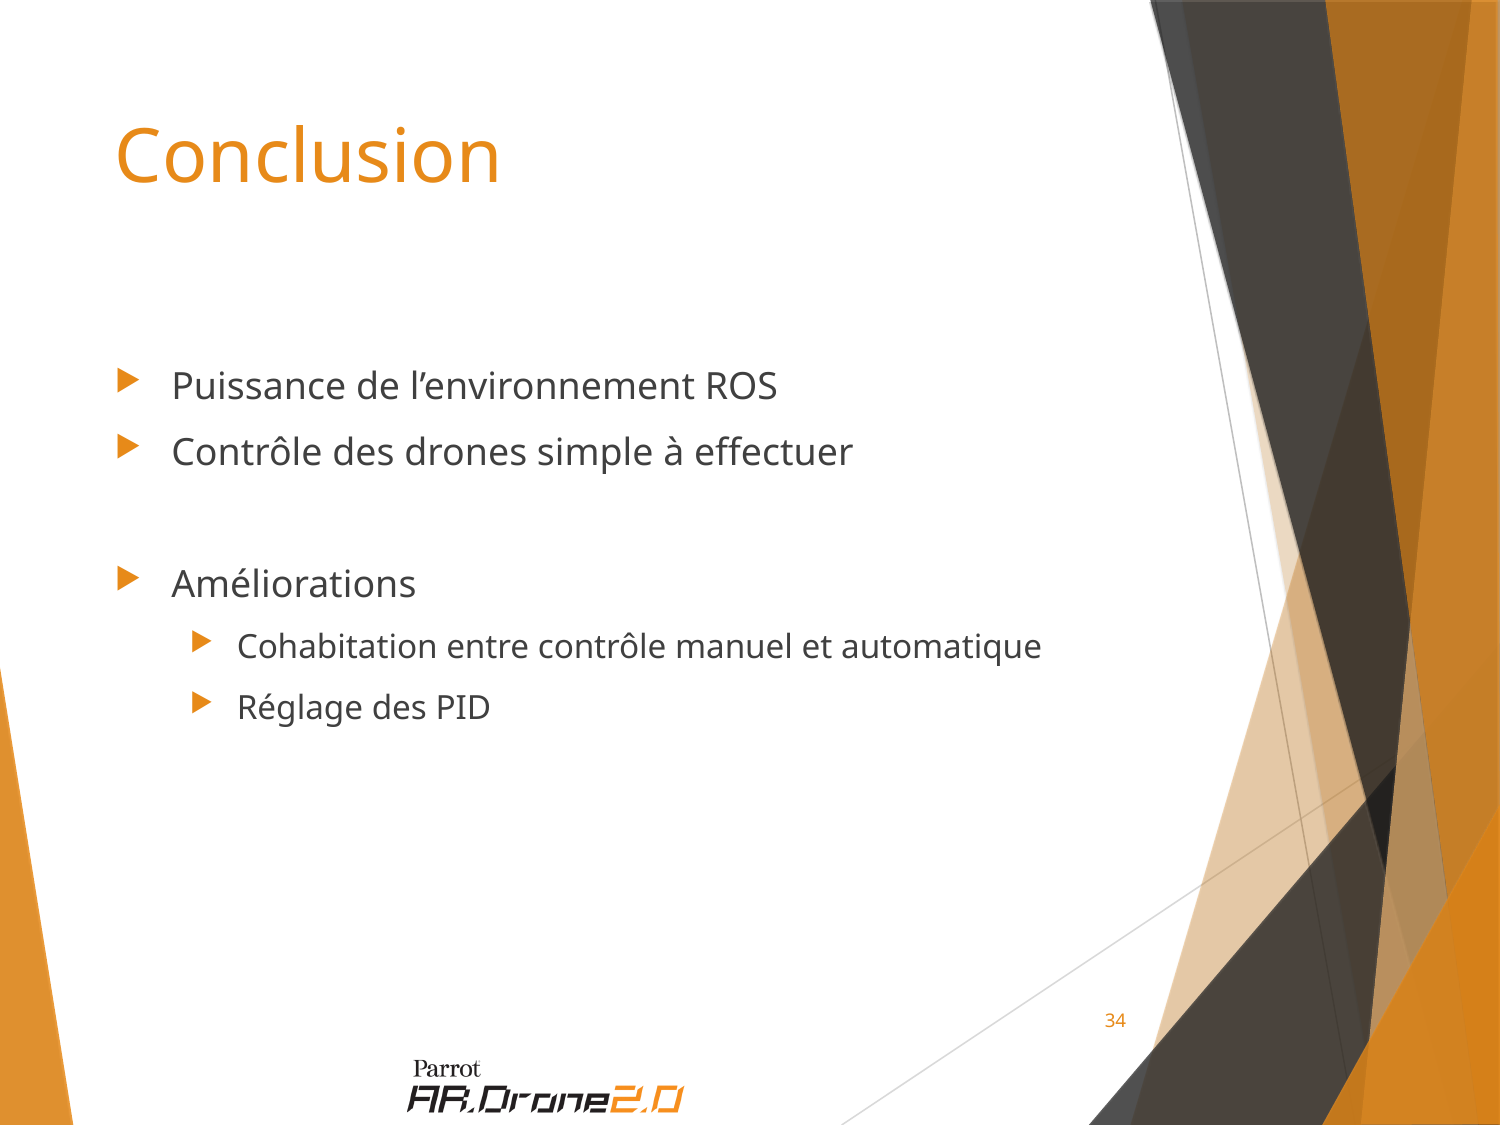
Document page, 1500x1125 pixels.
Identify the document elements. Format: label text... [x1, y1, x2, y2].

slide_number <numéro> [1057, 991, 1142, 1051]
list Puissance de l’environnement ROS Contrôle des drones simple à effectuer Améliorations Cohabitation entre contrôle manuel et automatique Réglage des PID [99, 354, 1142, 992]
picture [394, 1051, 690, 1125]
title Conclusion [99, 99, 1142, 317]
